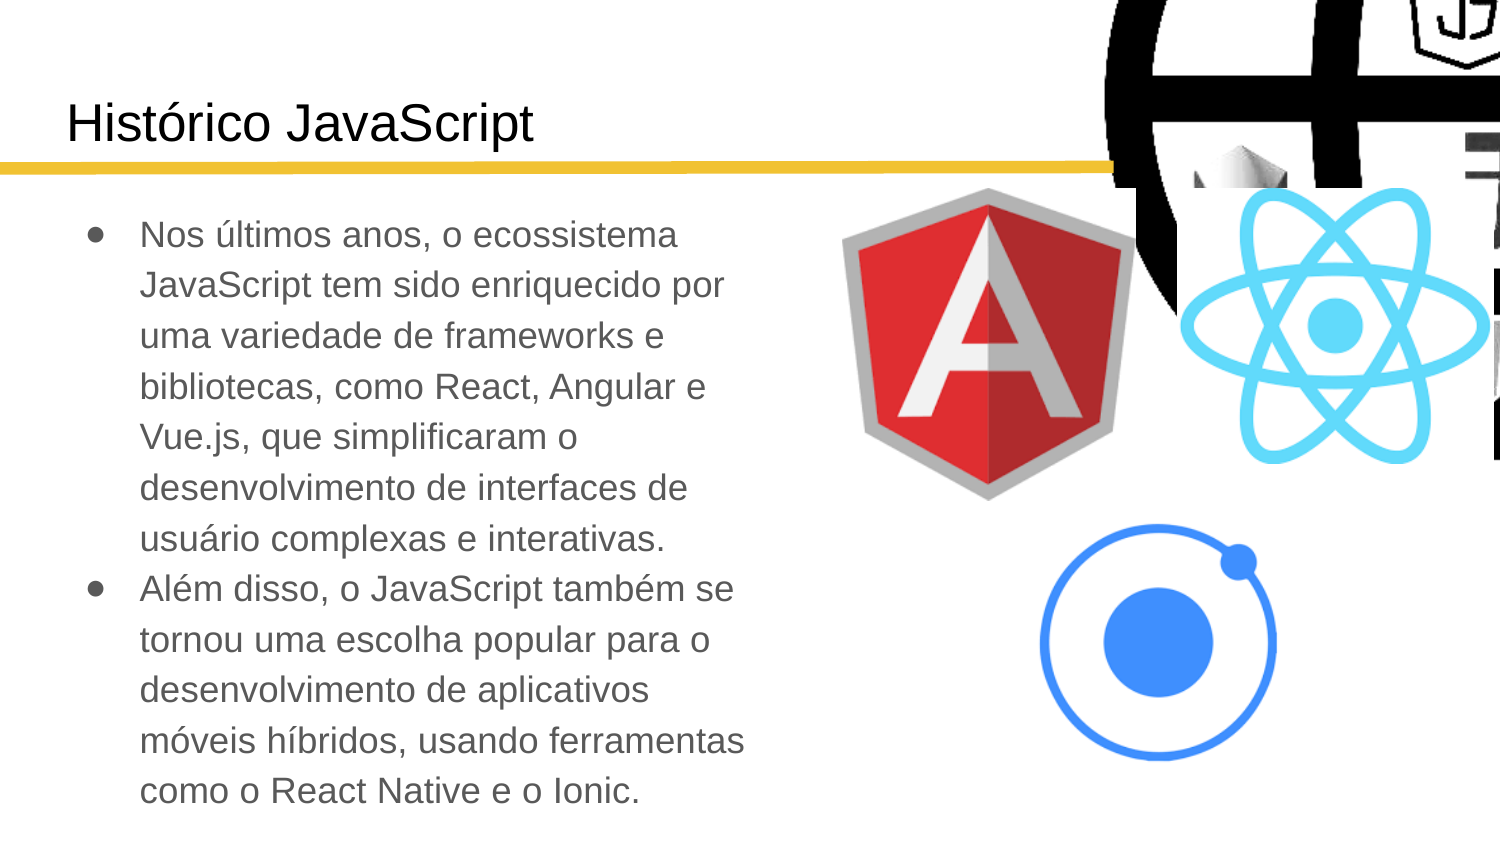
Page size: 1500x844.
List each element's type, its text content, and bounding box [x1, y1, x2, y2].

list Nos últimos anos, o ecossistema JavaScript tem sido enriquecido por uma variedade de frameworks e bibliotecas, como React, Angular e Vue.js, que simplificaram o desenvolvimento de interfaces de usuário complexas e interativas. Além disso, o JavaScript também se tornou uma escolha popular para o desenvolvimento de aplicativos móveis híbridos, usando ferramentas como o React Native e o Ionic. [51, 189, 782, 831]
picture [842, 0, 1500, 785]
title Histórico JavaScript [51, 72, 1449, 167]
